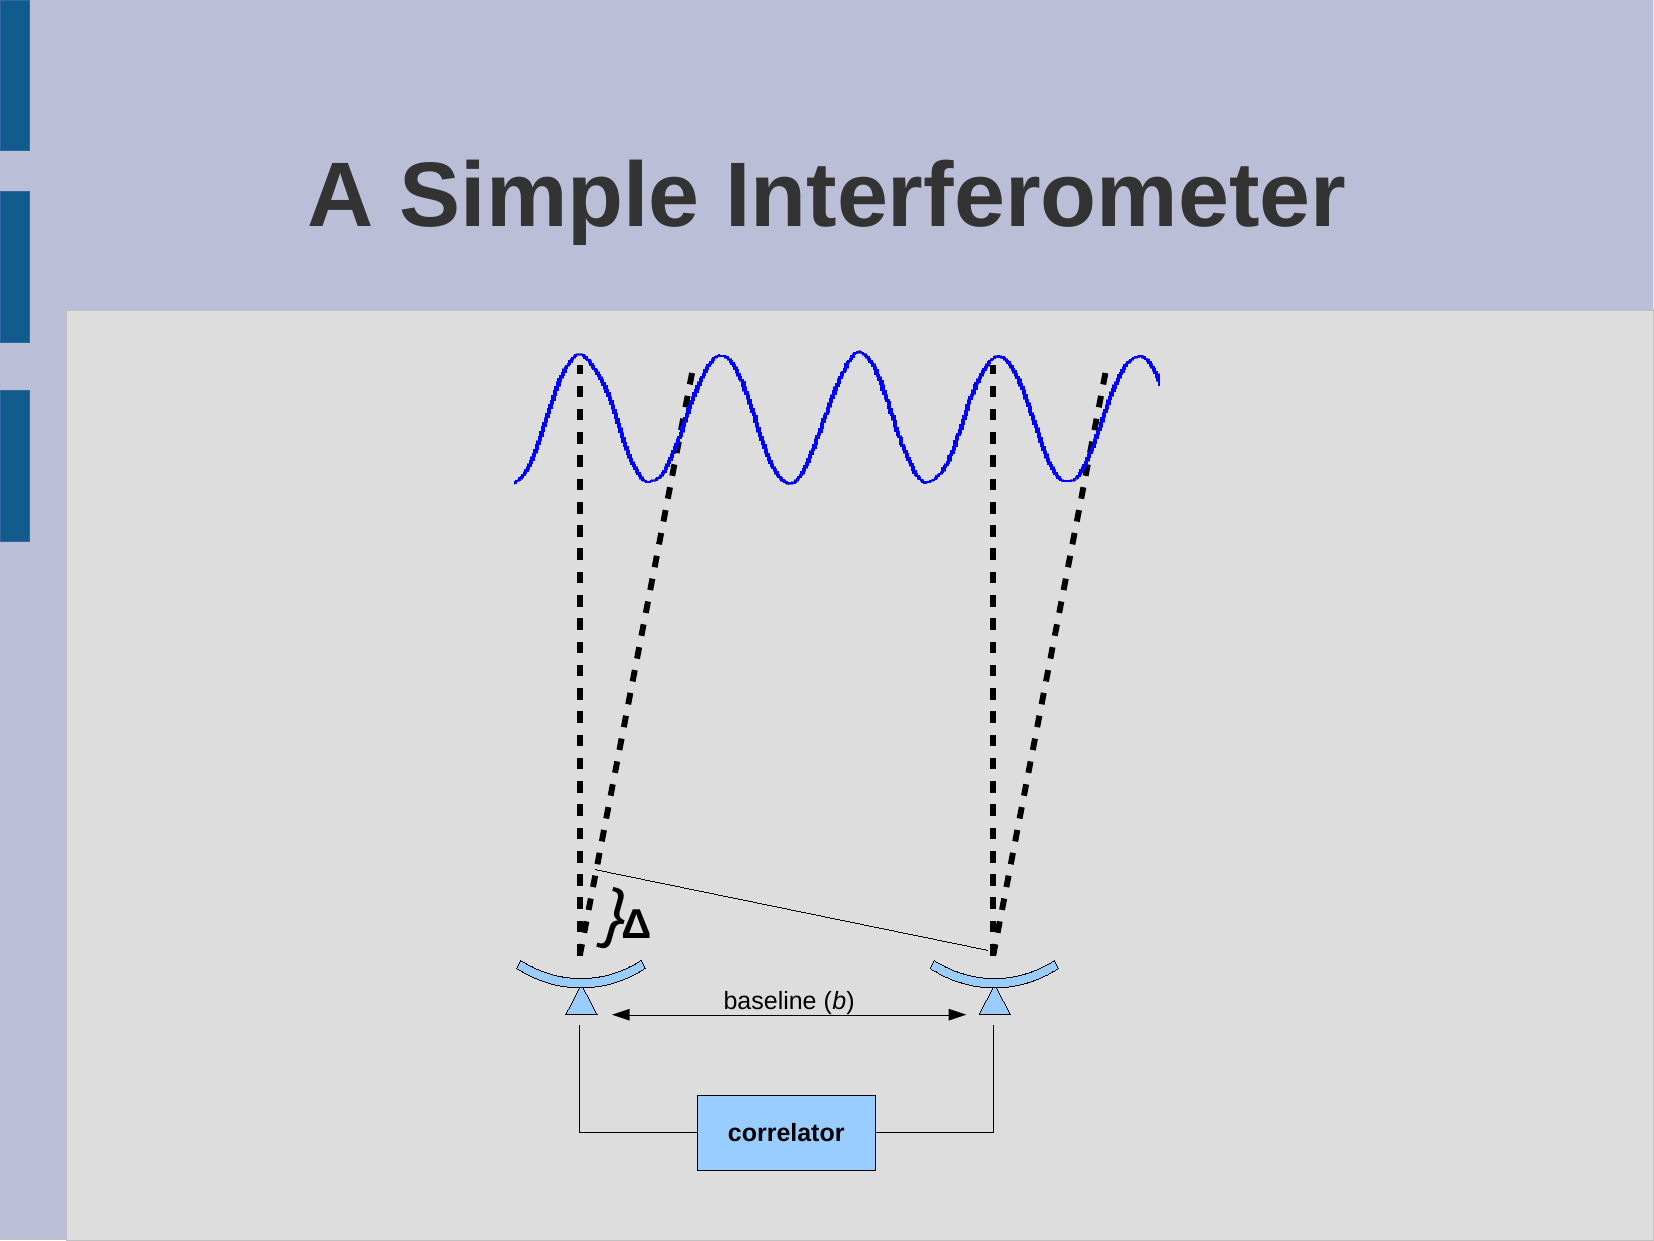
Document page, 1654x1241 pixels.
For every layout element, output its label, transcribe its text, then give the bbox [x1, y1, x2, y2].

picture [514, 343, 1160, 492]
text_box [516, 960, 606, 1015]
text_box [930, 960, 1059, 1015]
text_box } [575, 864, 677, 972]
text_box Δ [606, 893, 688, 989]
title A Simple Interferometer [121, 91, 1534, 299]
text_box correlator [697, 1095, 876, 1171]
